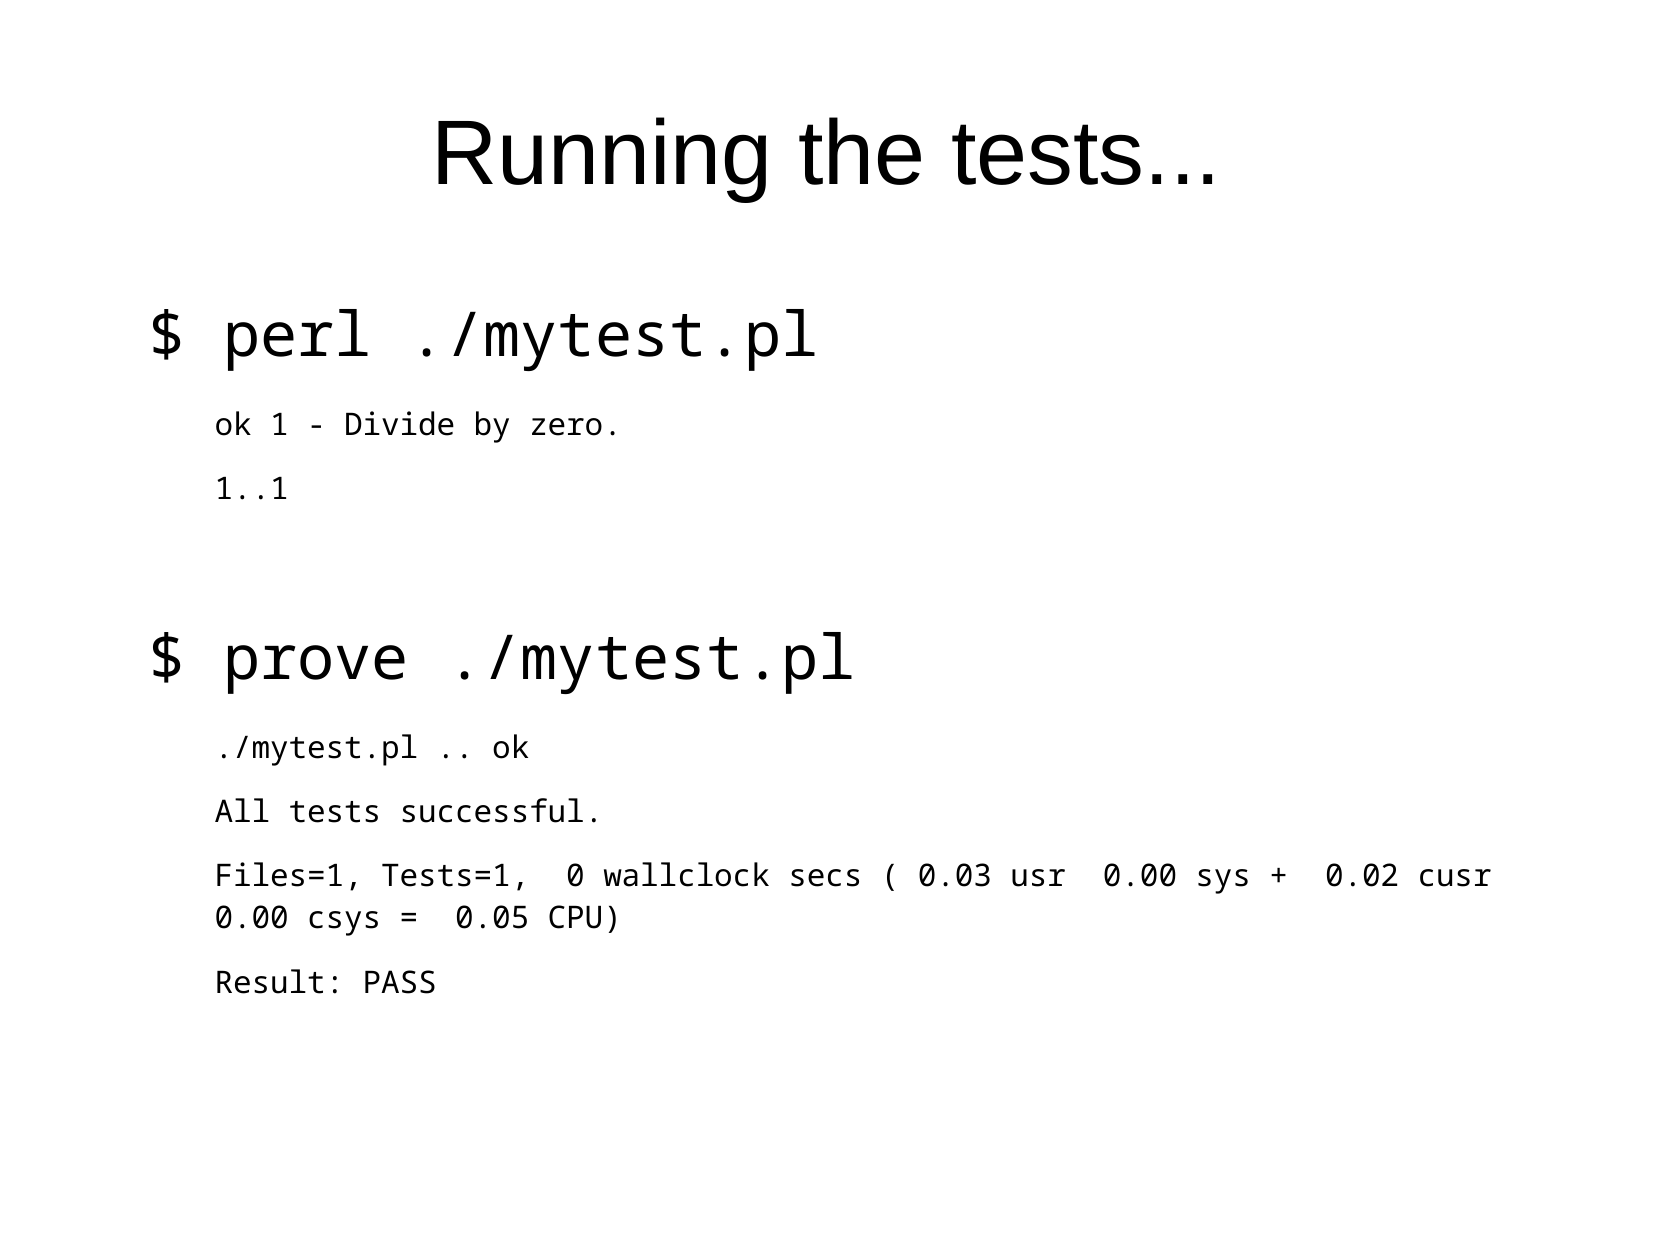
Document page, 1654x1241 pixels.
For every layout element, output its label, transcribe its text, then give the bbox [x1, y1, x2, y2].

list $ perl ./mytest.pl ok 1 - Divide by zero. 1..1 $ prove ./mytest.pl ./mytest.pl .. ok All tests successful. Files=1, Tests=1, 0 wallclock secs ( 0.03 usr 0.00 sys + 0.02 cusr 0.00 csys = 0.05 CPU) Result: PASS [82, 290, 1571, 1010]
title Running the tests... [82, 49, 1571, 257]
